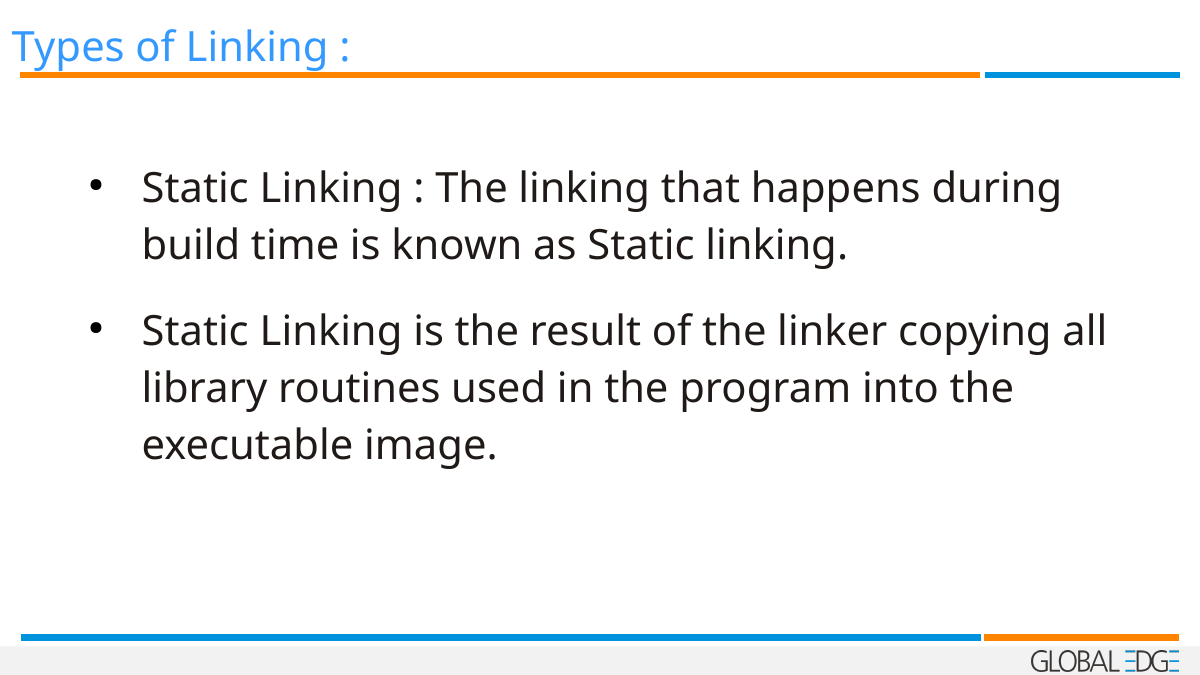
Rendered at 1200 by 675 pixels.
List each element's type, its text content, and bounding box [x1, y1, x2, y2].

list Static Linking : The linking that happens during build time is known as Static linking. Static Linking is the result of the linker copying all library routines used in the program into the executable image. [70, 82, 1134, 623]
title Types of Linking : [11, 18, 1087, 71]
picture [1031, 650, 1179, 672]
